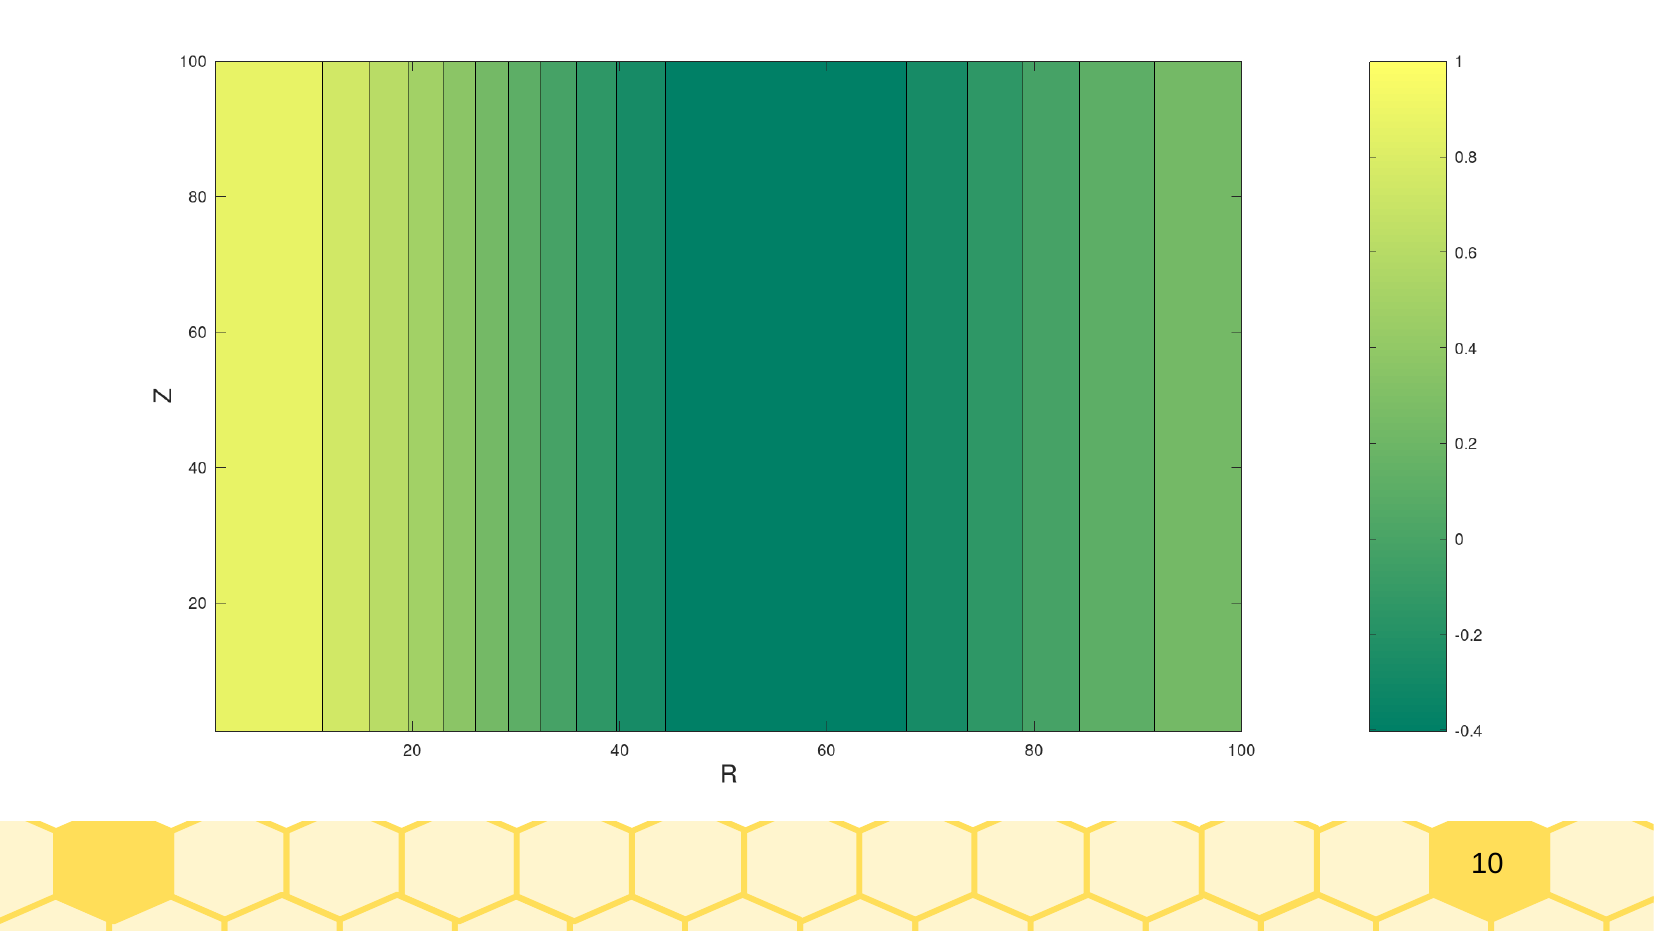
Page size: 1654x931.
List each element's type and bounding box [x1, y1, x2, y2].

picture [0, 0, 1654, 821]
